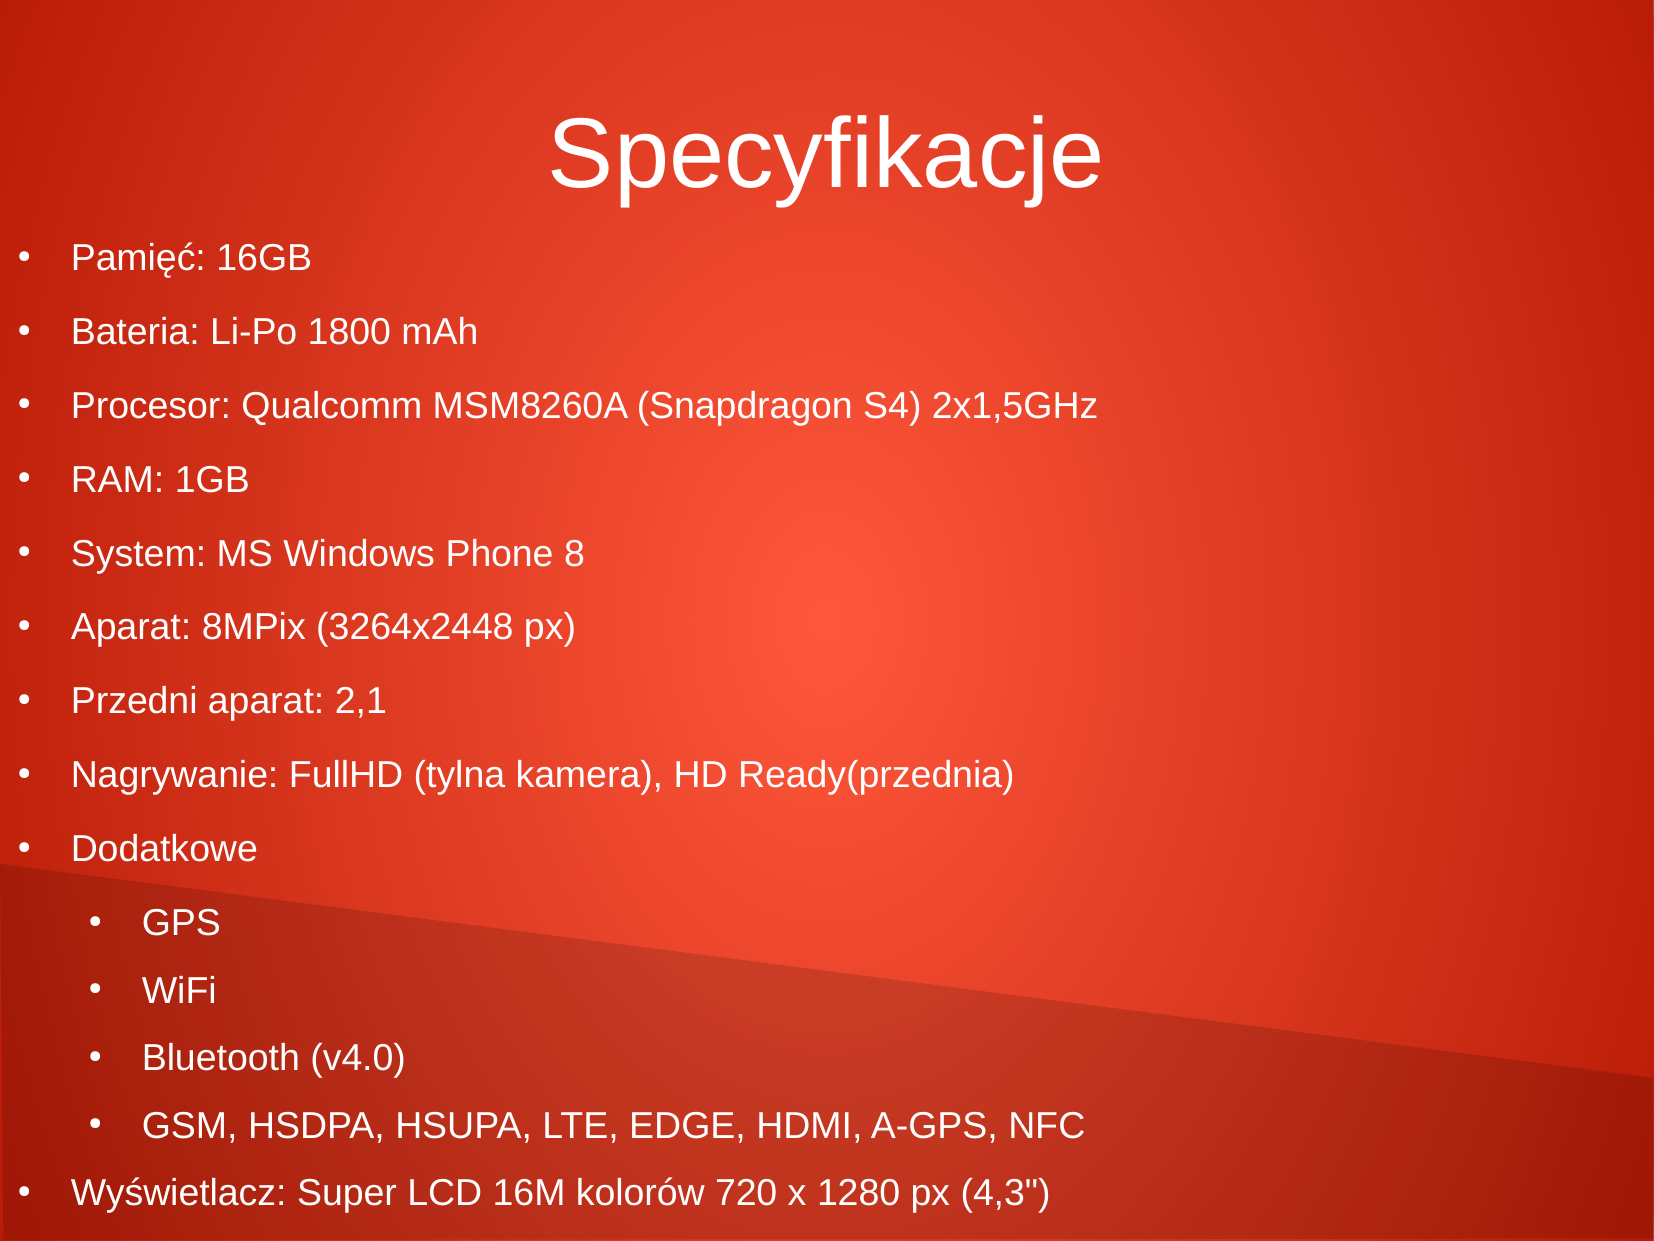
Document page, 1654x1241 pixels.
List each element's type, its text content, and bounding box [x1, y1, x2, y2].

title Specyfikacje [82, 49, 1571, 236]
list Pamięć: 16GB Bateria: Li-Po 1800 mAh Procesor: Qualcomm MSM8260A (Snapdragon S4) 2x1,5GHz RAM: 1GB System: MS Windows Phone 8 Aparat: 8MPix (3264x2448 px) Przedni aparat: 2,1 Nagrywanie: FullHD (tylna kamera), HD Ready(przednia) Dodatkowe GPS WiFi Bluetooth (v4.0) GSM, HSDPA, HSUPA, LTE, EDGE, HDMI, A-GPS, NFC Wyświetlacz: Super LCD 16M kolorów 720 x 1280 px (4,3") [0, 236, 1654, 1241]
